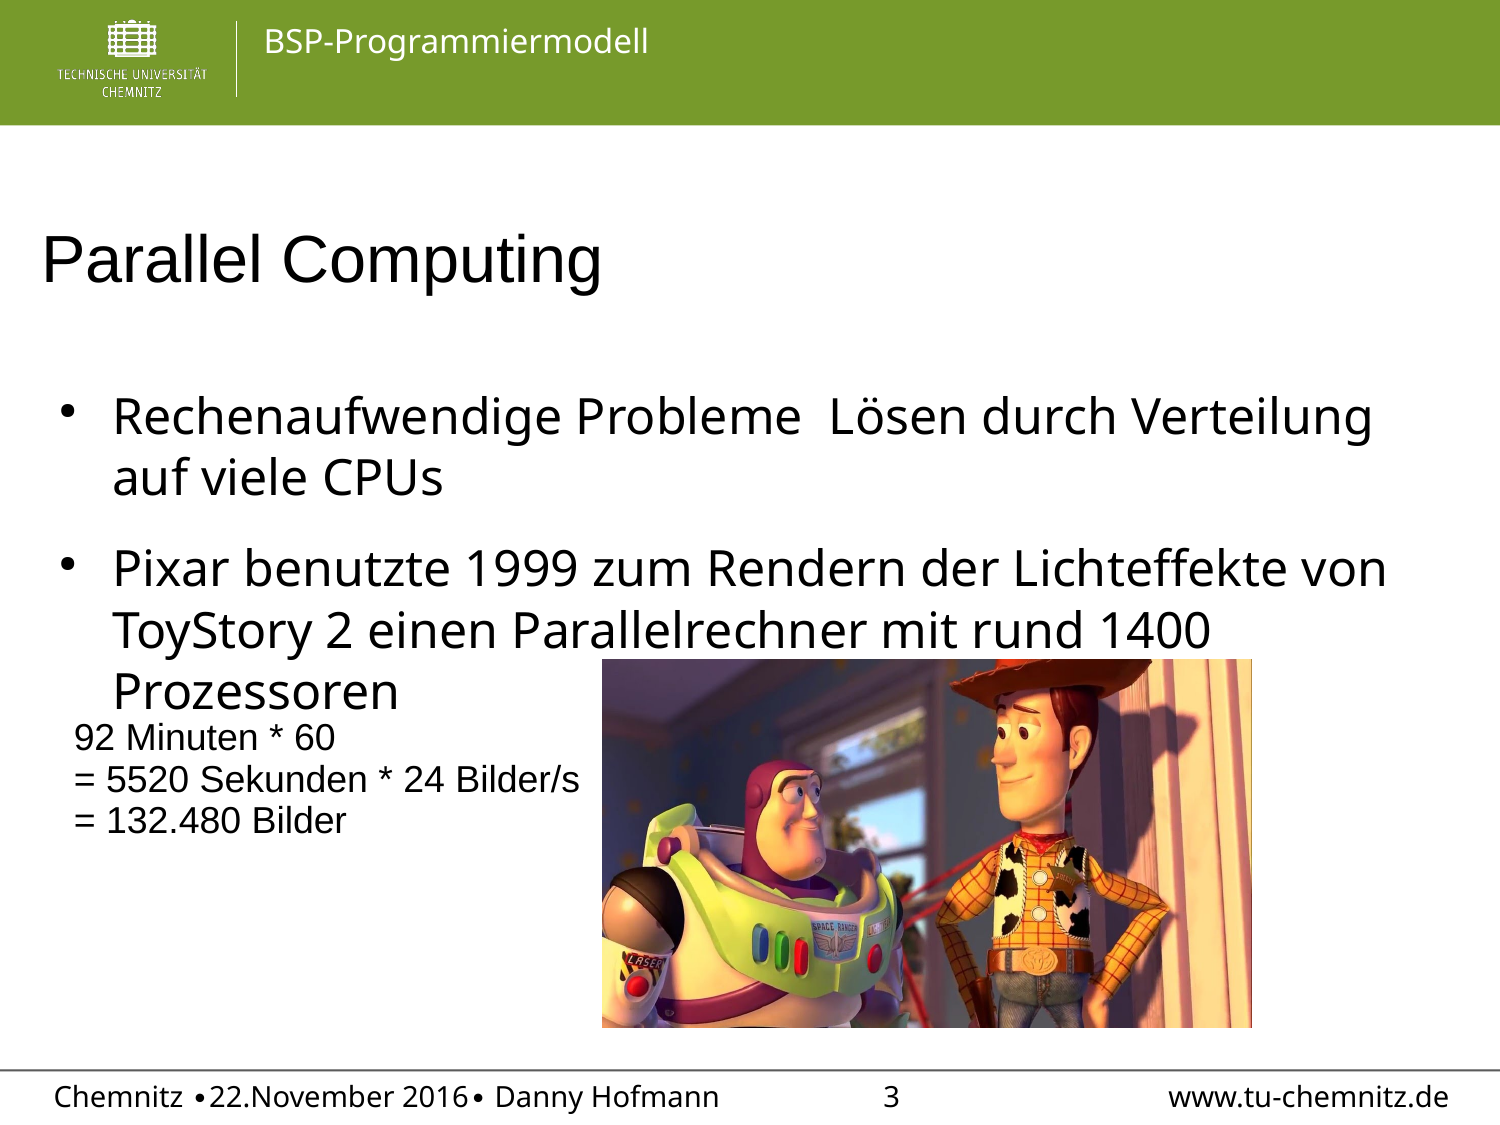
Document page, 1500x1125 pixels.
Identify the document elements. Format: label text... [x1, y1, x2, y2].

title Parallel Computing [41, 162, 1459, 362]
list Rechenaufwendige Probleme Lösen durch Verteilung auf viele CPUs Pixar benutzte 1999 zum Rendern der Lichteffekte von ToyStory 2 einen Parallelrechner mit rund 1400 Prozessoren [41, 385, 1459, 1035]
picture [25, 0, 239, 130]
text_box 92 Minuten * 60 = 5520 Sekunden * 24 Bilder/s = 132.480 Bilder [59, 708, 603, 850]
picture [602, 659, 1252, 1028]
